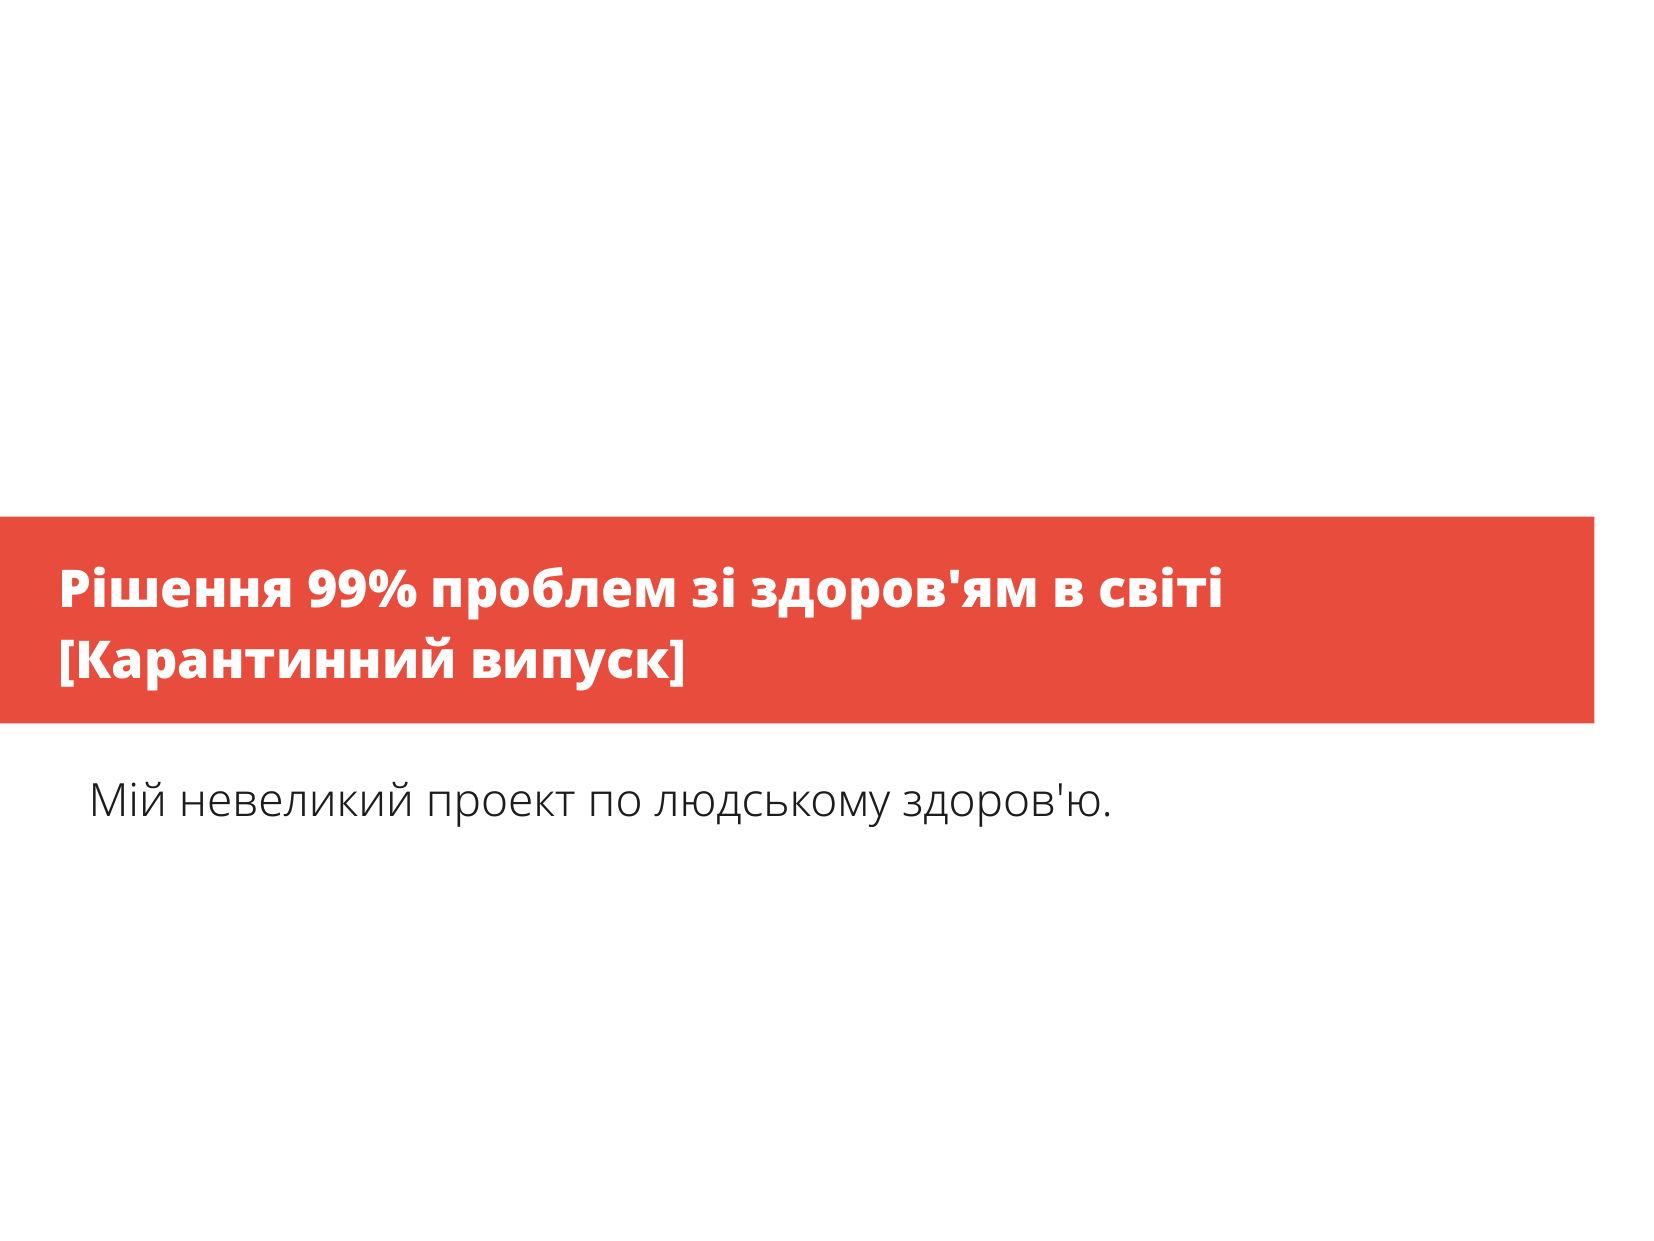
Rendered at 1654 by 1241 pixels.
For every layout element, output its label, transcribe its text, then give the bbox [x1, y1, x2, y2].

subtitle Мій невеликий проект по людському здоров'ю. [88, 767, 1595, 1182]
title Рішення 99% проблем зі здоров'ям в світі [Карантинний випуск] [59, 546, 1595, 694]
